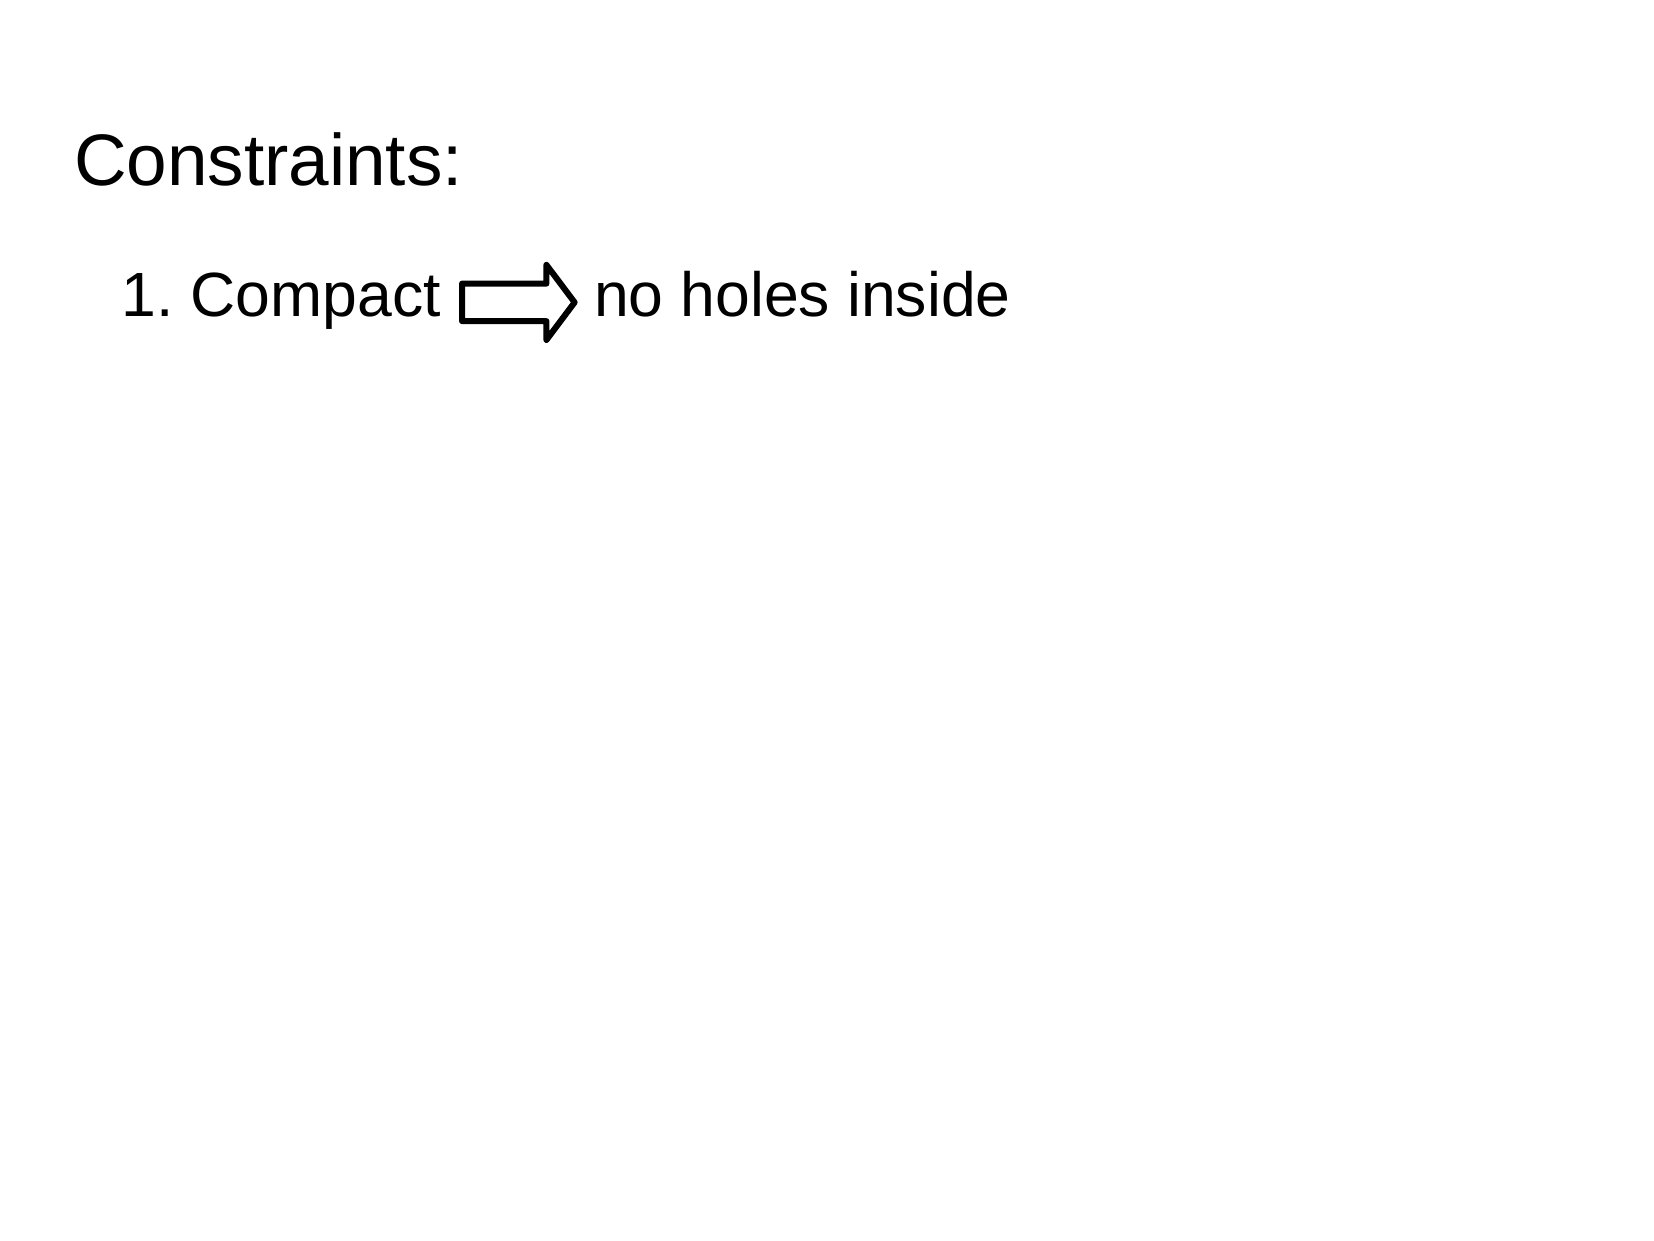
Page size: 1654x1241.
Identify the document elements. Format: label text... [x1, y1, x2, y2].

text_box no holes inside [579, 253, 1027, 346]
text_box 1. Compact [106, 253, 453, 346]
text_box [462, 264, 575, 340]
text_box Constraints: [59, 112, 478, 219]
